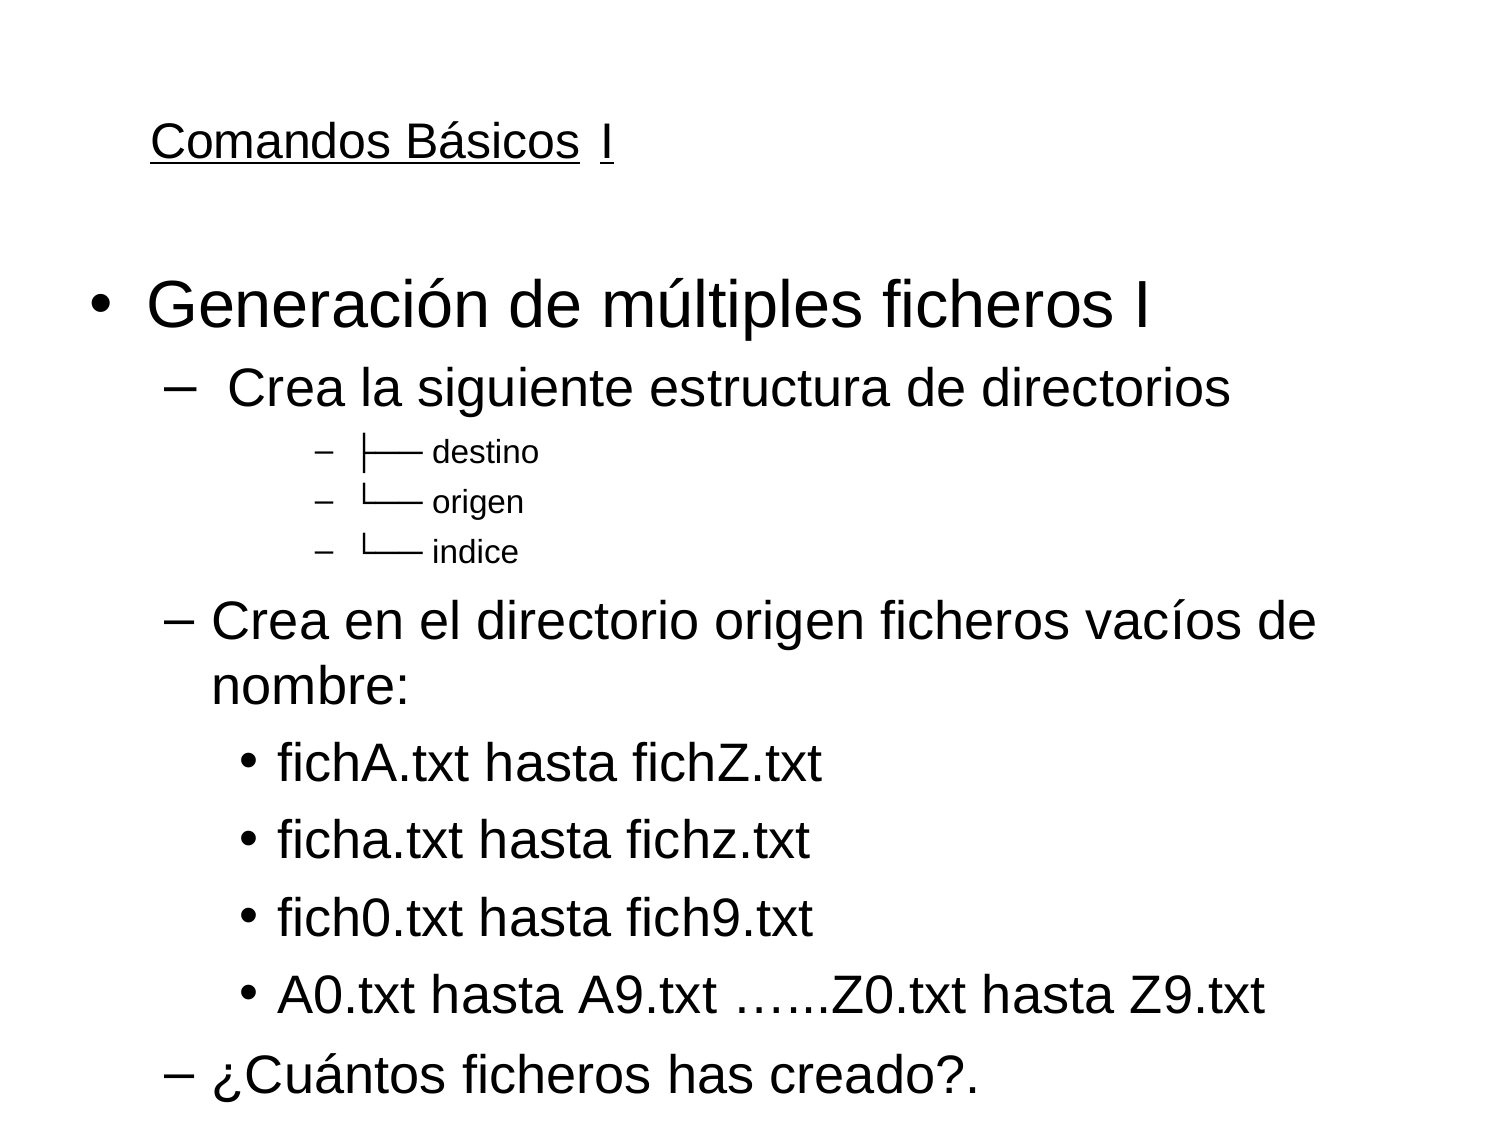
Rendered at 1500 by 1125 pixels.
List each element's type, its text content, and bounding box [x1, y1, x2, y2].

list Generación de múltiples ficheros I Crea la siguiente estructura de directorios ├── destino └── origen └── indice Crea en el directorio origen ficheros vacíos de nombre: fichA.txt hasta fichZ.txt ficha.txt hasta fichz.txt fich0.txt hasta fich9.txt A0.txt hasta A9.txt …...Z0.txt hasta Z9.txt ¿Cuántos ficheros has creado?. [75, 262, 1426, 1125]
title Comandos Básicos I [75, 45, 1426, 233]
